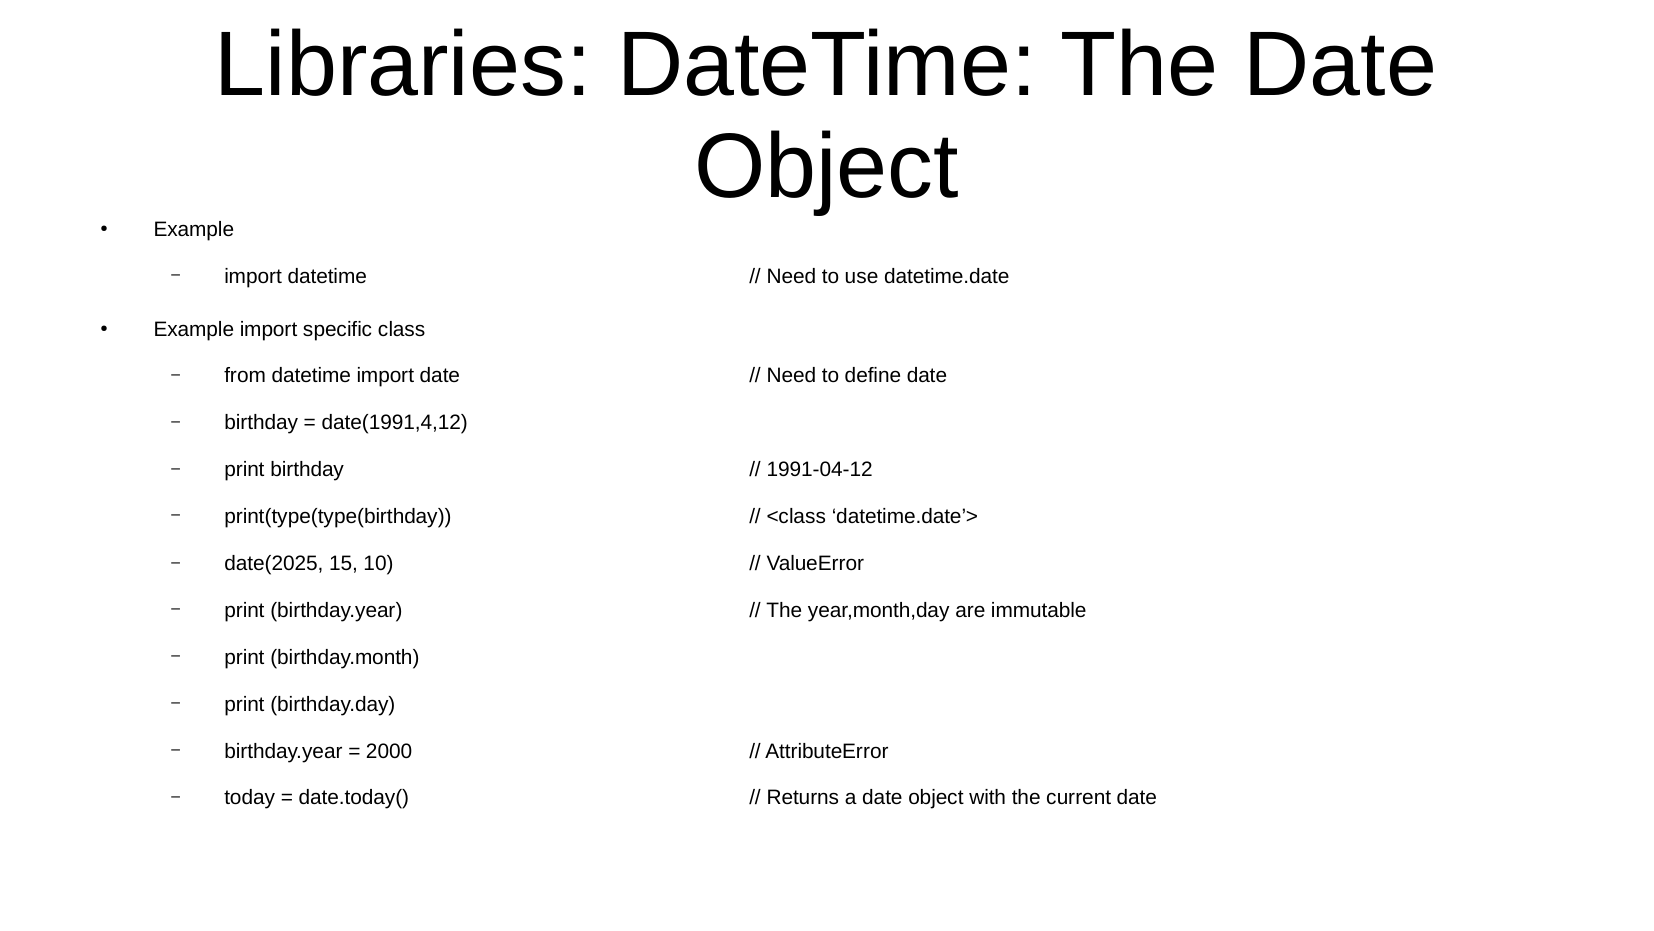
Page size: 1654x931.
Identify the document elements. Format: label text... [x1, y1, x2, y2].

list Example import datetime // Need to use datetime.date Example import specific class from datetime import date // Need to define date birthday = date(1991,4,12) print birthday // 1991-04-12 print(type(type(birthday)) // <class ‘datetime.date’> date(2025, 15, 10) // ValueError print (birthday.year) // The year,month,day are immutable print (birthday.month) print (birthday.day) birthday.year = 2000 // AttributeError today = date.today() // Returns a date object with the current date [82, 217, 1636, 916]
title Libraries: DateTime: The Date Object [82, 12, 1571, 217]
